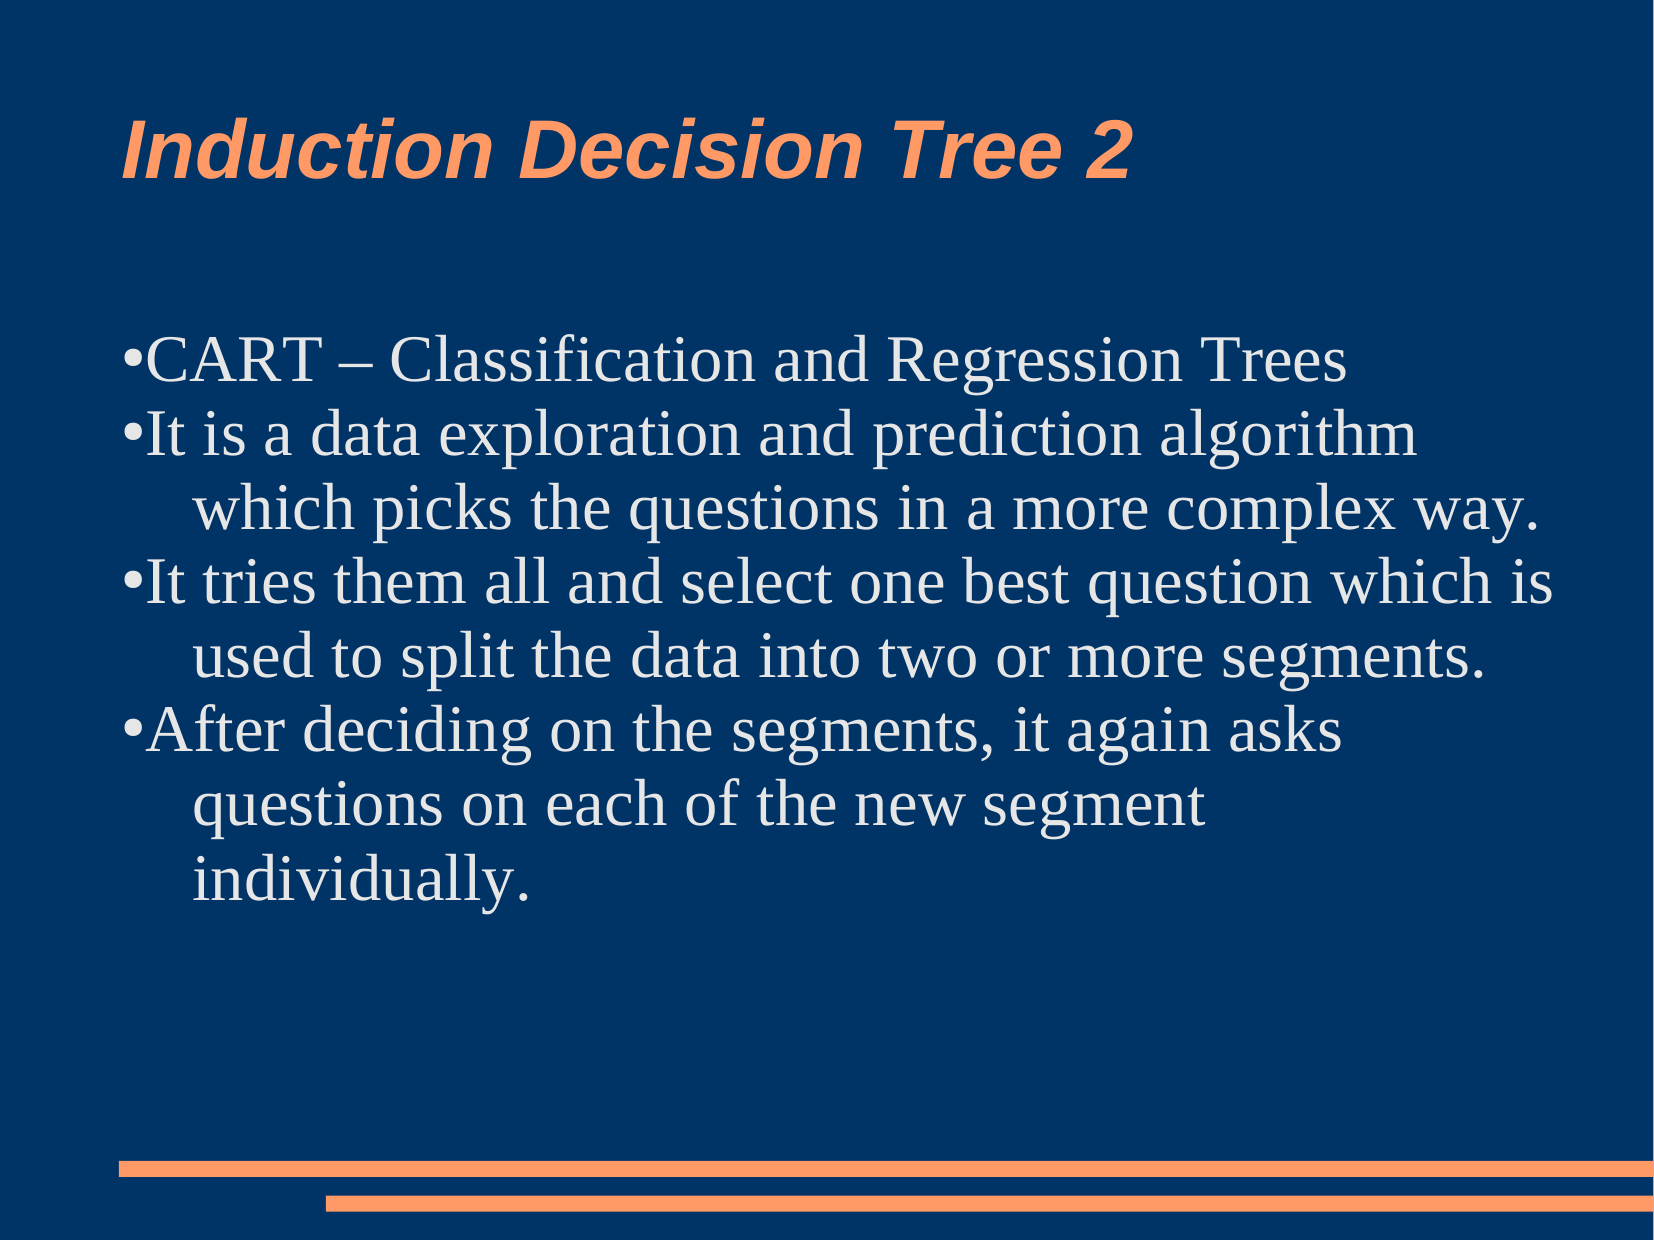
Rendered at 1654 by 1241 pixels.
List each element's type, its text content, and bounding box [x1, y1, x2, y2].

list CART – Classification and Regression Trees It is a data exploration and prediction algorithm which picks the questions in a more complex way. It tries them all and select one best question which is used to split the data into two or more segments. After deciding on the segments, it again asks questions on each of the new segment individually. [121, 322, 1561, 1042]
title Induction Decision Tree 2 [121, 46, 1534, 254]
